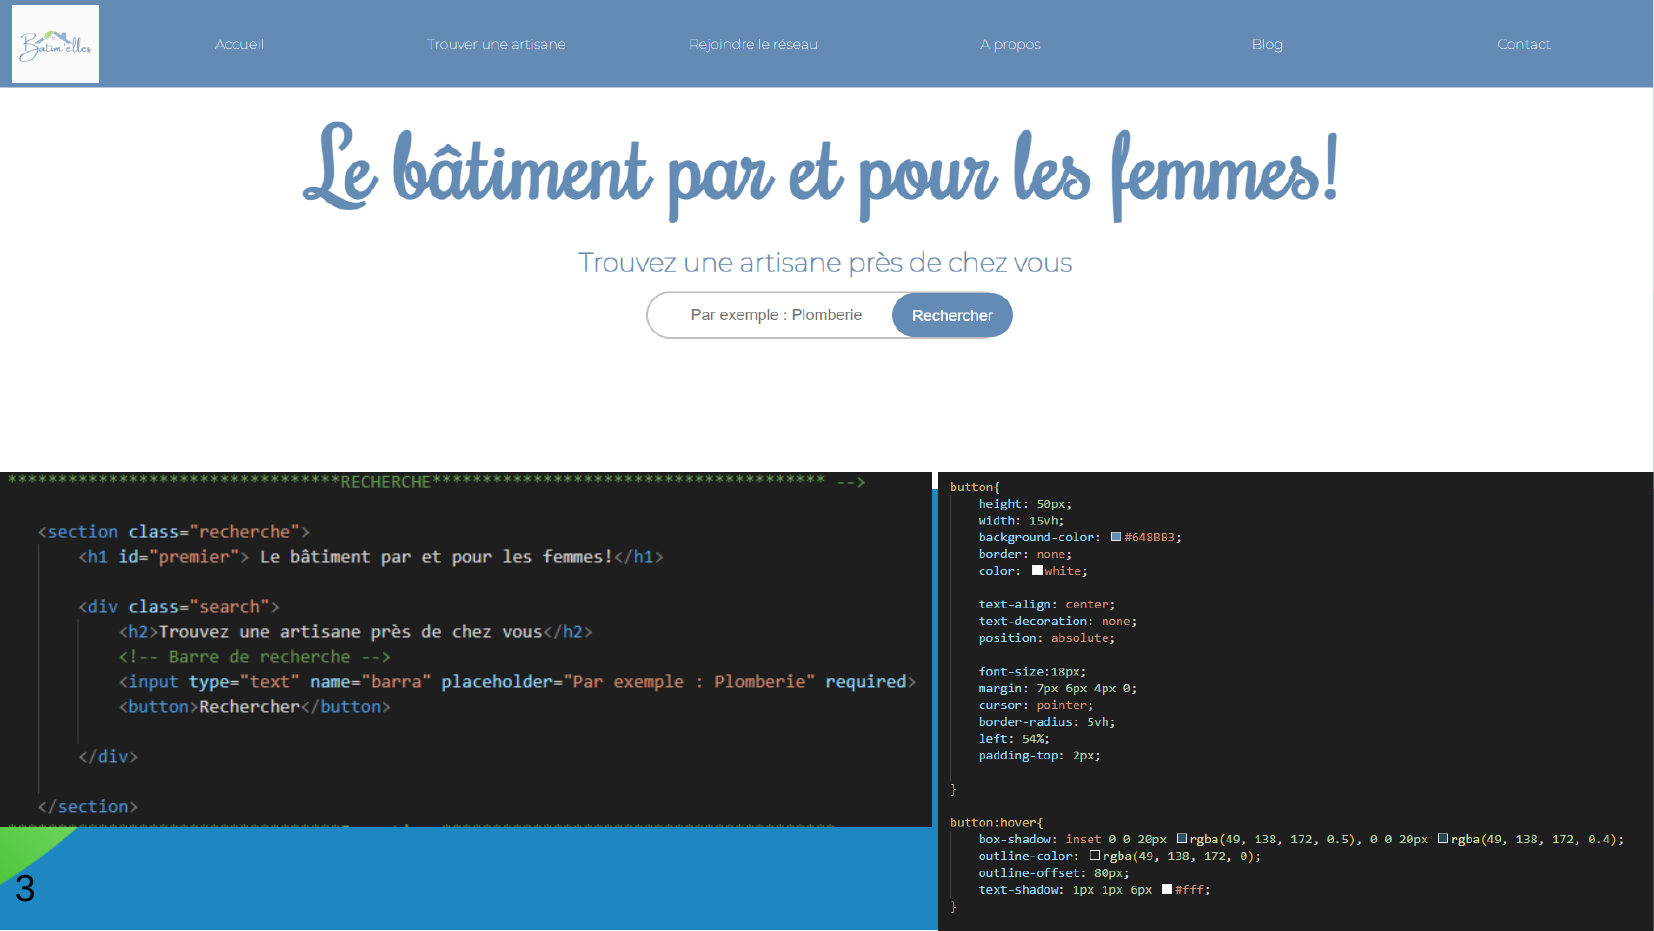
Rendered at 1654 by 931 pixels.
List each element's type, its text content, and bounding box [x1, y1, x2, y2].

text_box <numéro> [0, 860, 201, 931]
picture [0, 0, 1654, 931]
